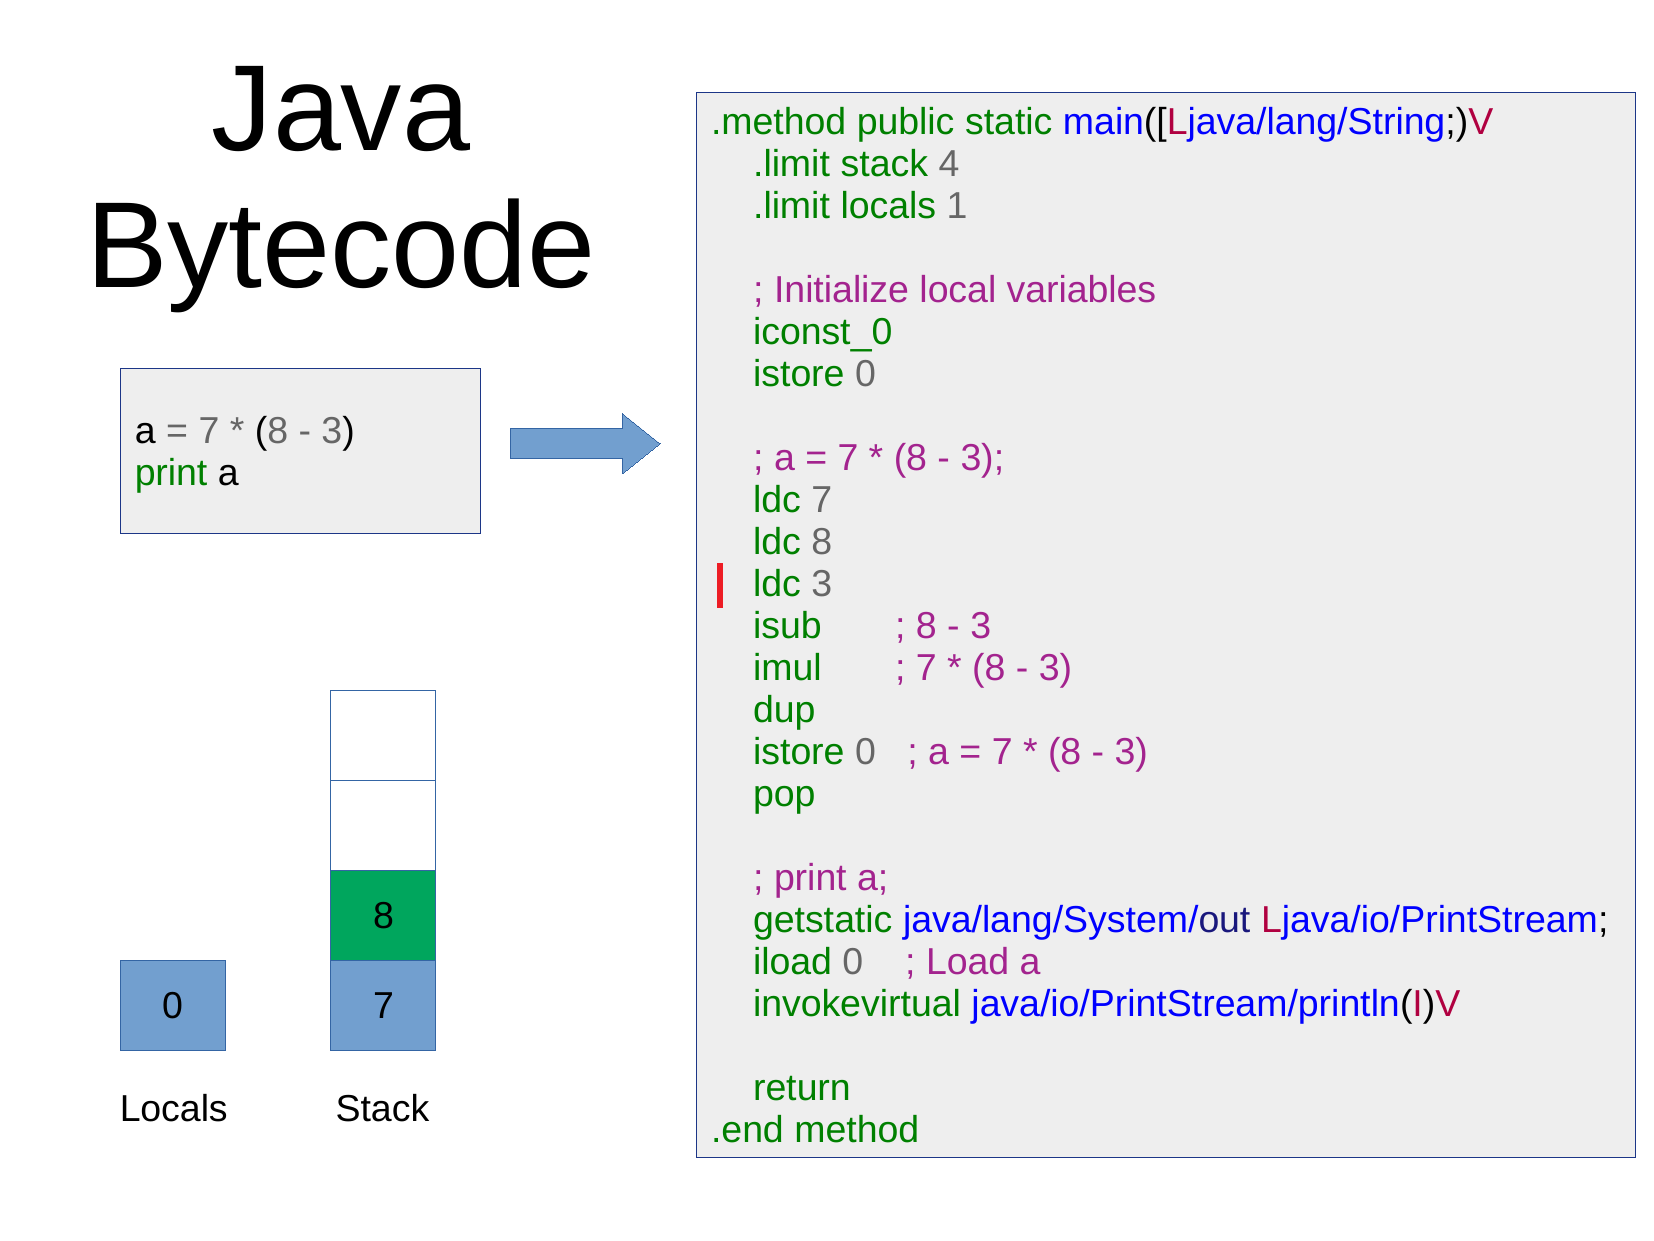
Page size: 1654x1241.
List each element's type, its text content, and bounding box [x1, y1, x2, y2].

text_box a = 7 * (8 - 3) print a [120, 368, 481, 534]
title Java Bytecode [0, 39, 683, 314]
text_box 8 [330, 870, 436, 961]
text_box 7 [330, 961, 436, 1051]
text_box Stack [320, 1080, 471, 1137]
text_box [510, 413, 661, 474]
text_box Locals [105, 1080, 256, 1137]
text_box .method public static main([Ljava/lang/String;)V .limit stack 4 .limit locals 1 ; Initialize local variables iconst_0 istore 0 ; a = 7 * (8 - 3); ldc 7 ldc 8 ldc 3 isub ; 8 - 3 imul ; 7 * (8 - 3) dup istore 0 ; a = 7 * (8 - 3) pop ; print a; getstatic java/lang/System/out Ljava/io/PrintStream; iload 0 ; Load a invokevirtual java/io/PrintStream/println(I)V return .end method [696, 92, 1636, 1158]
text_box [330, 690, 436, 870]
text_box 0 [120, 960, 226, 1051]
